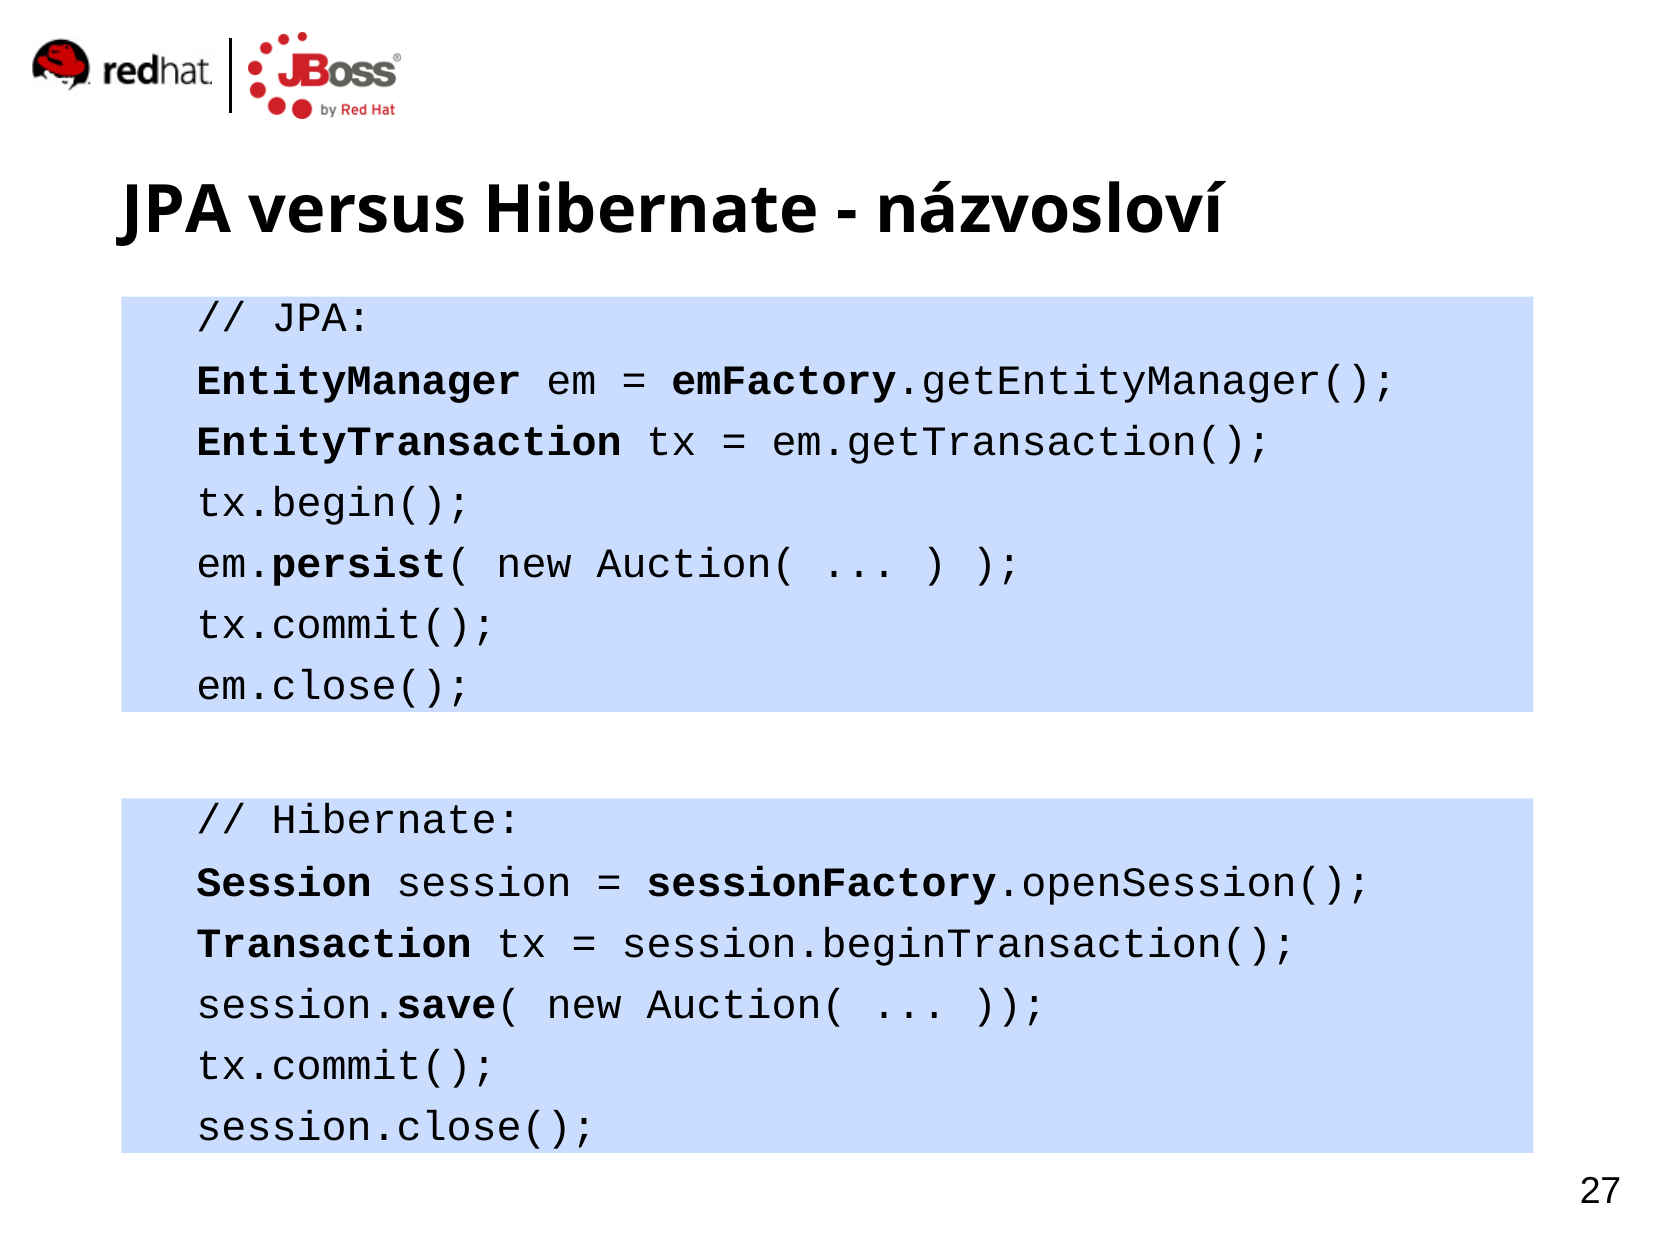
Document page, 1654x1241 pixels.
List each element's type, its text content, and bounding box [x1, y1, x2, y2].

list // Hibernate: Session session = sessionFactory.openSession(); Transaction tx = session.beginTransaction(); session.save( new Auction( ... )); tx.commit(); session.close(); [121, 798, 1534, 1153]
picture [248, 32, 401, 110]
picture [31, 37, 212, 98]
list // JPA: EntityManager em = emFactory.getEntityManager(); EntityTransaction tx = em.getTransaction(); tx.begin(); em.persist( new Auction( ... ) ); tx.commit(); em.close(); [121, 296, 1534, 712]
title JPA versus Hibernate - názvosloví [121, 110, 1534, 296]
